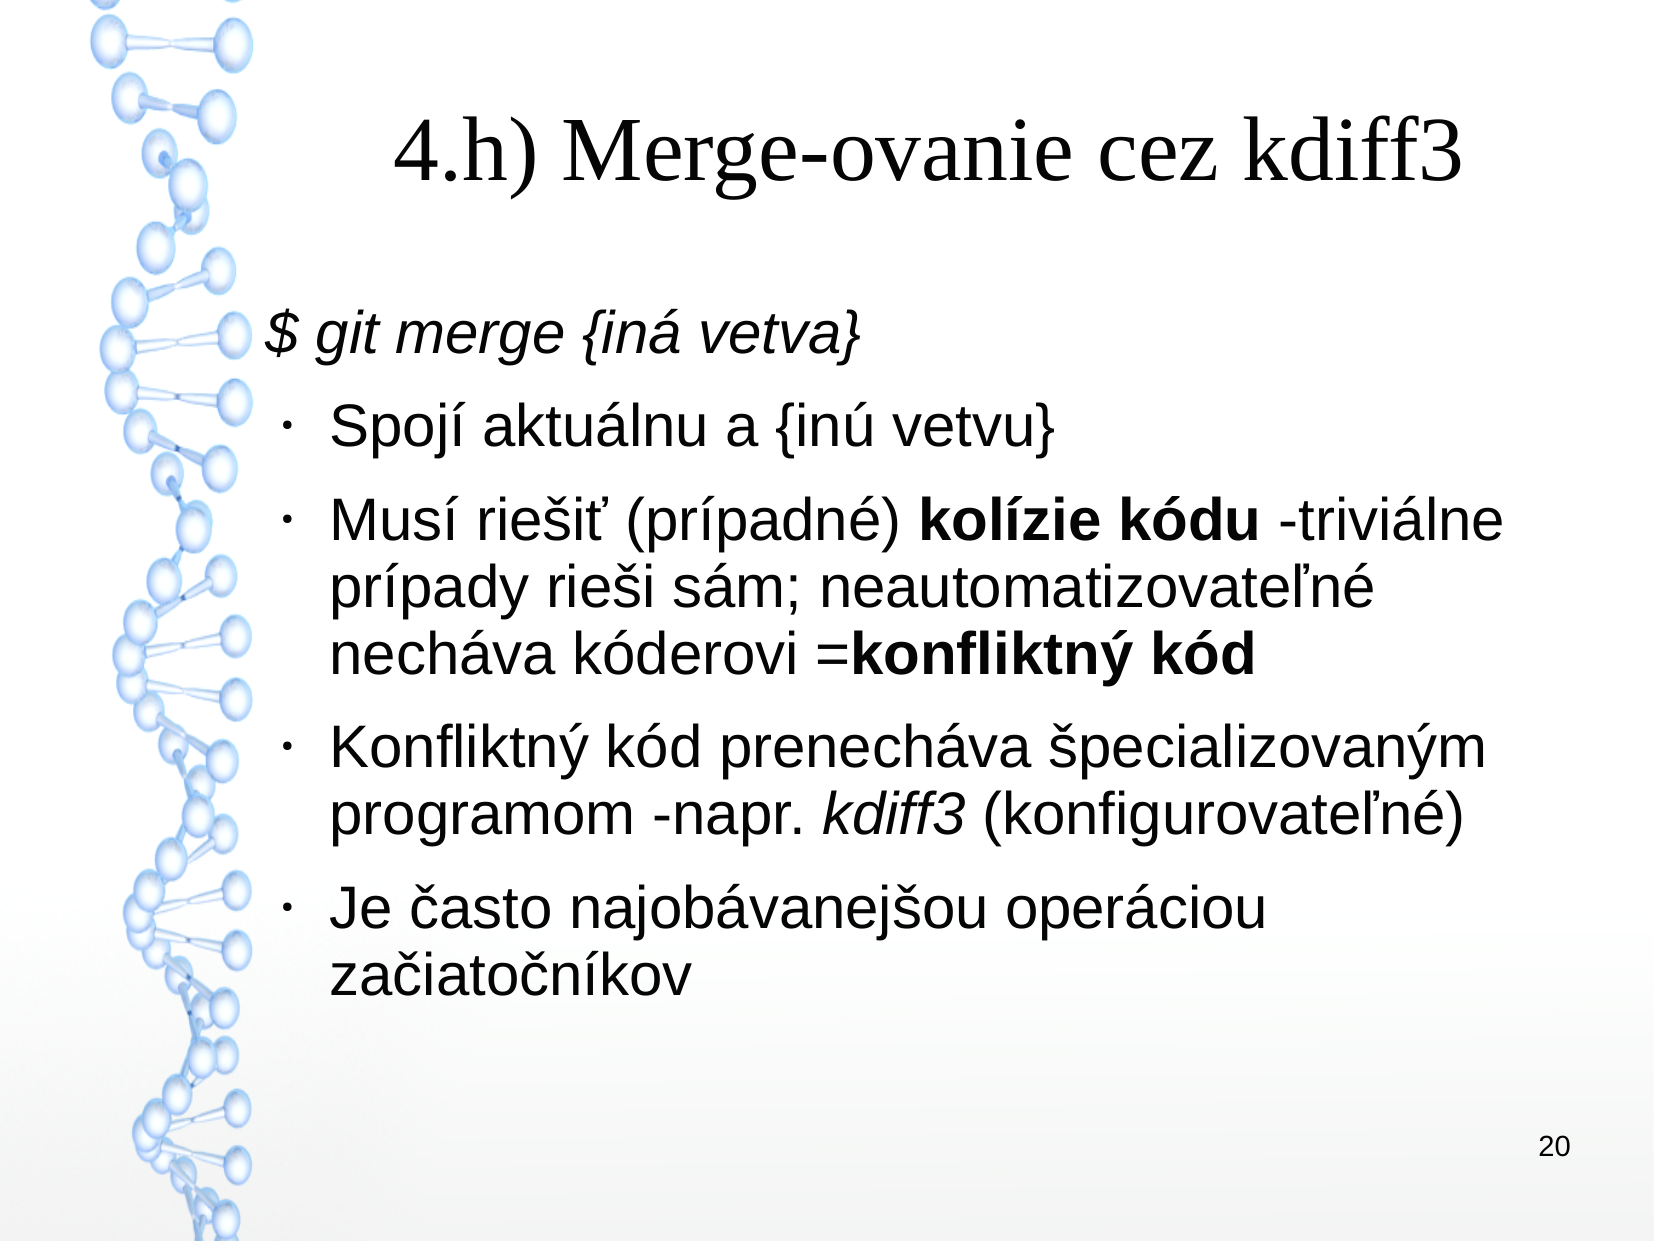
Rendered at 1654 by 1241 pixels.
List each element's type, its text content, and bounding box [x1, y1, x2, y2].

title 4.h) Merge-ovanie cez kdiff3 [265, 47, 1595, 252]
picture [0, 0, 1654, 1241]
list $ git merge {iná vetva} Spojí aktuálnu a {inú vetvu} Musí riešiť (prípadné) kolízie kódu -triviálne prípady rieši sám; neautomatizovateľné necháva kóderovi =konfliktný kód Konfliktný kód prenecháva špecializovaným programom -napr. kdiff3 (konfigurovateľné) Je často najobávanejšou operáciou začiatočníkov [265, 299, 1595, 1019]
